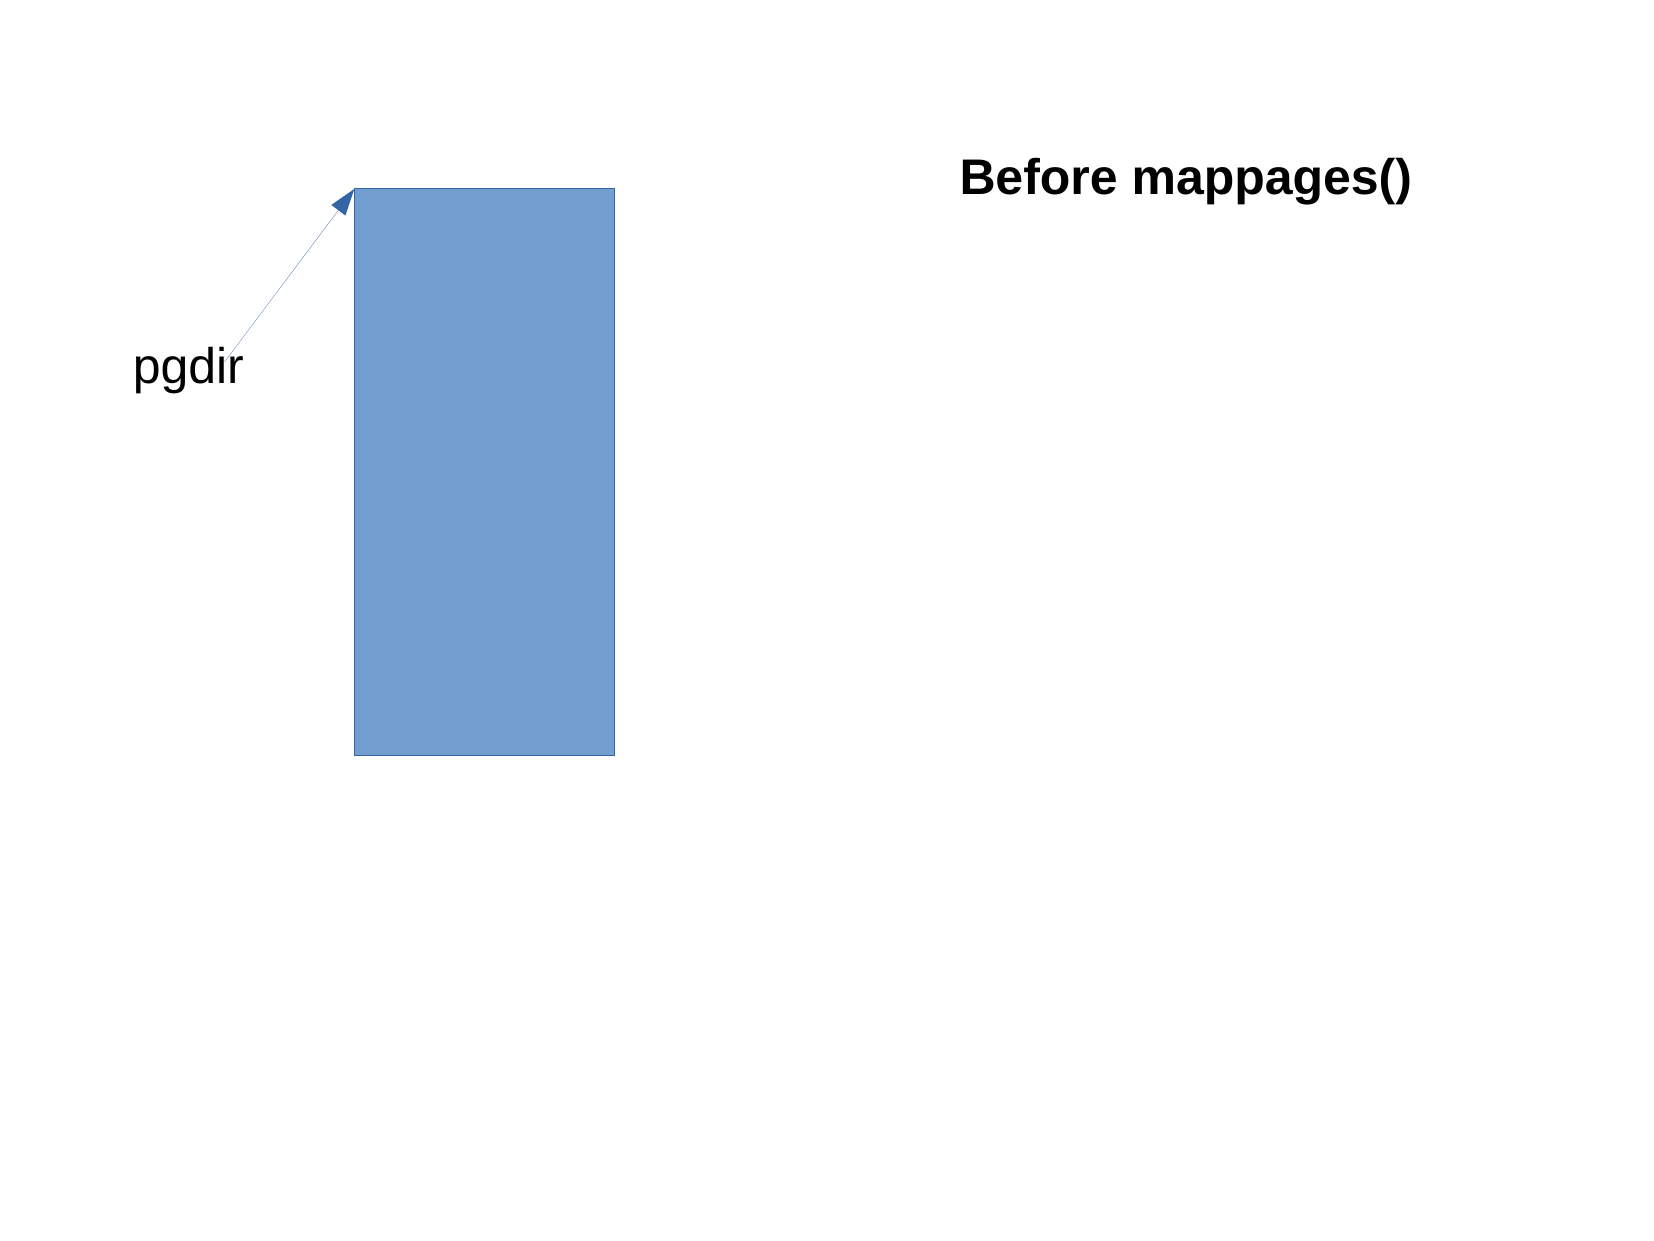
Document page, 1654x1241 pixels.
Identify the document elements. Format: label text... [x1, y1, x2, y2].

text_box [354, 188, 615, 756]
text_box pgdir [118, 330, 284, 407]
text_box Before mappages() [944, 141, 1560, 274]
